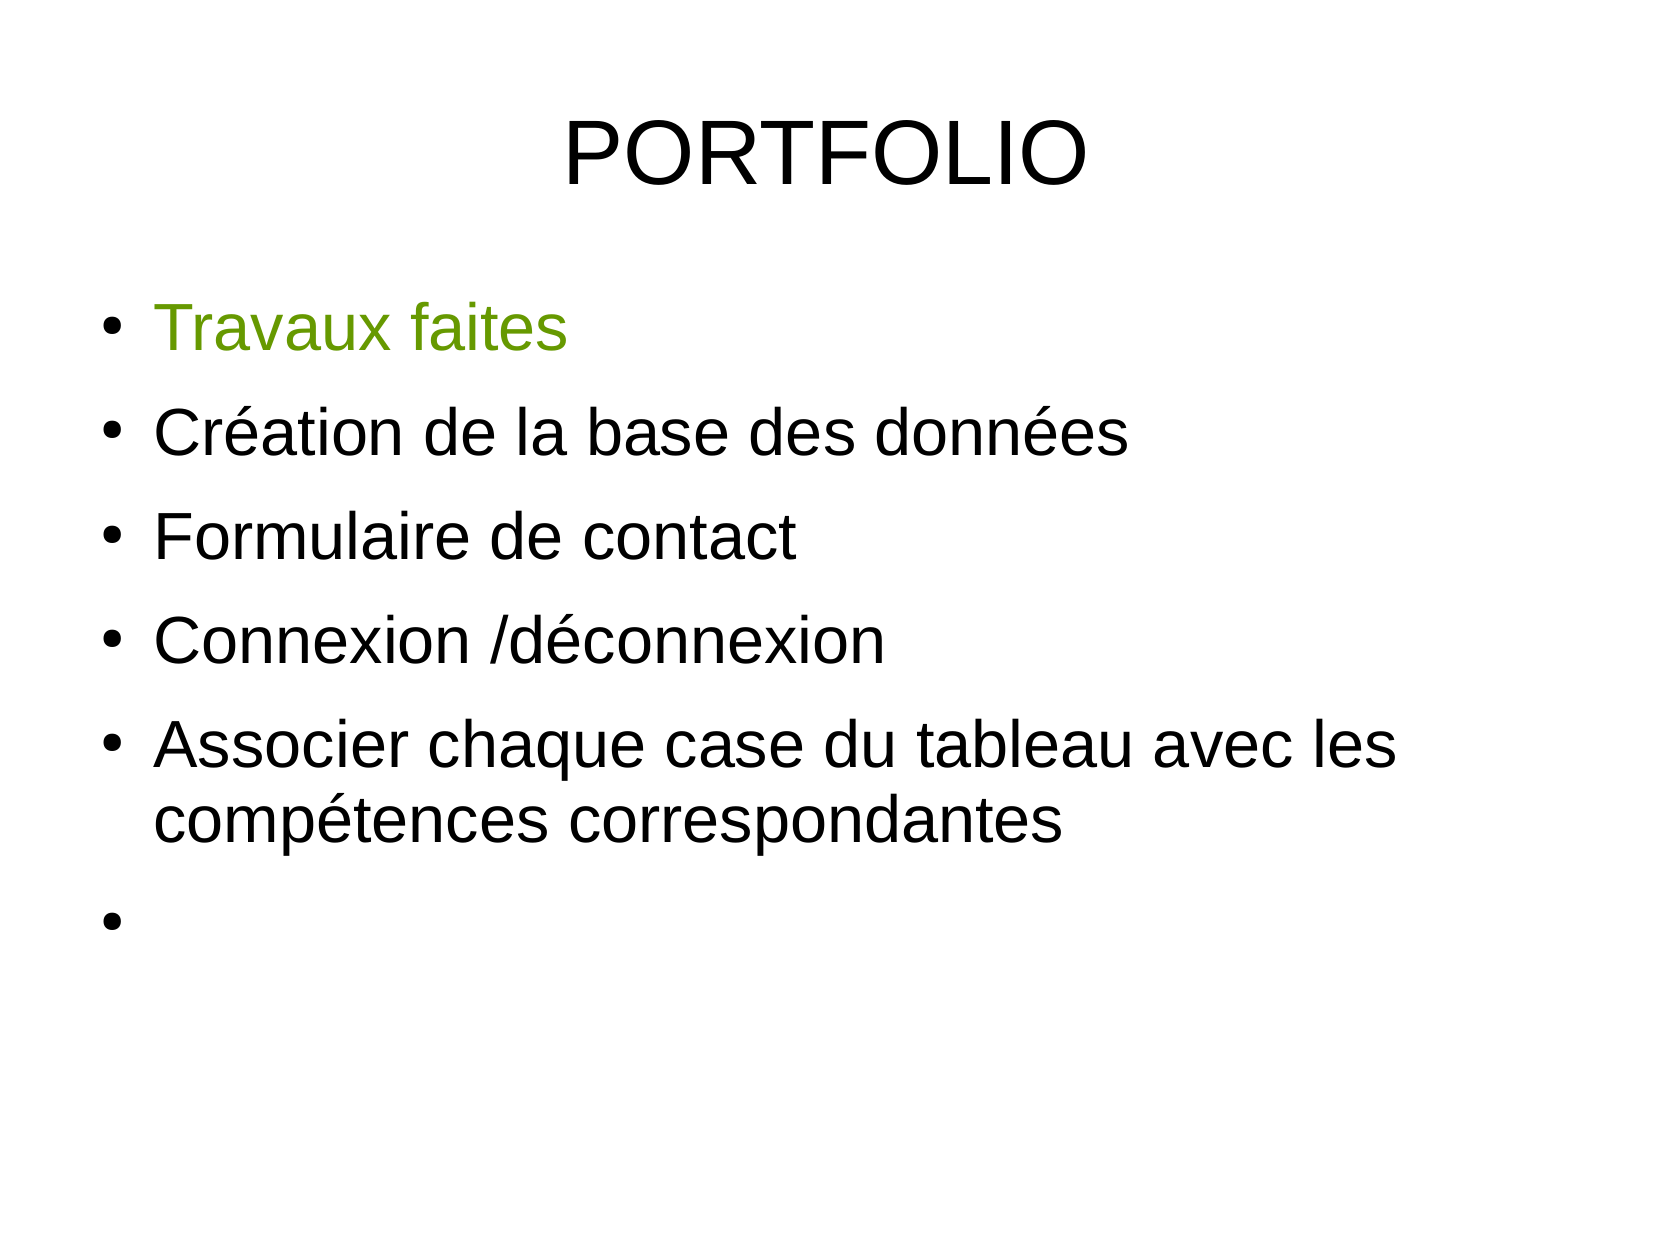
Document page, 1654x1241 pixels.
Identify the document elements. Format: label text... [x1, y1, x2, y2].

list Travaux faites Création de la base des données Formulaire de contact Connexion /déconnexion Associer chaque case du tableau avec les compétences correspondantes [82, 290, 1571, 1010]
title PORTFOLIO [82, 49, 1571, 257]
